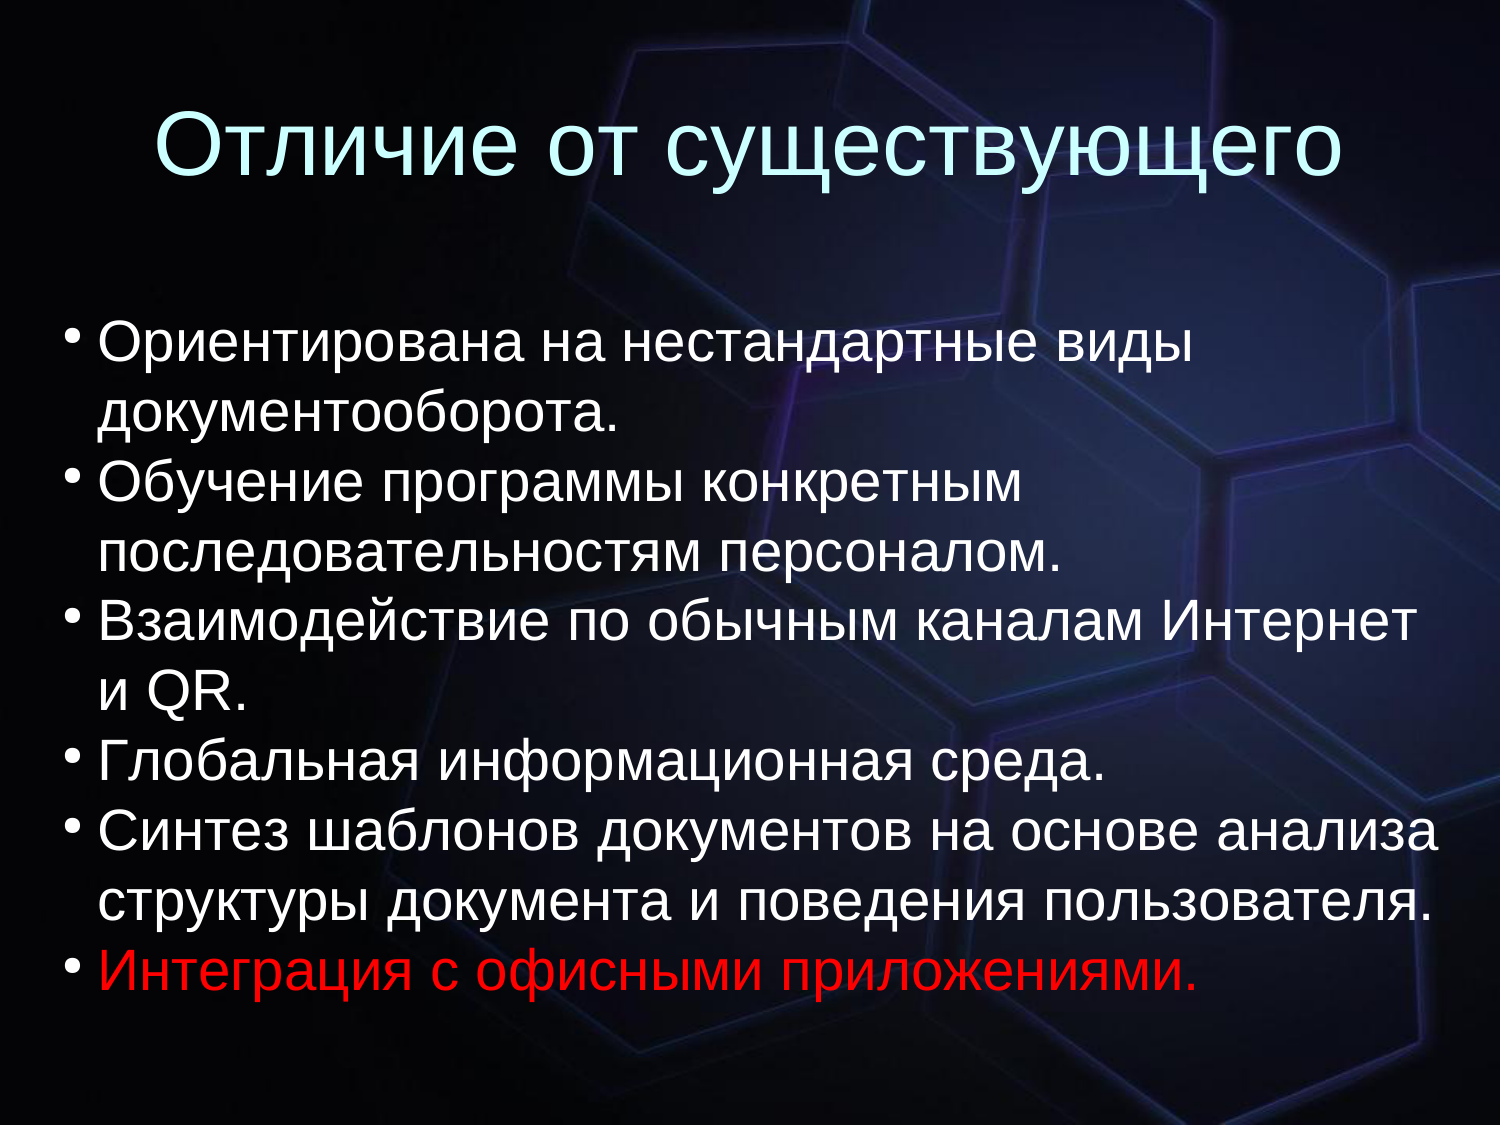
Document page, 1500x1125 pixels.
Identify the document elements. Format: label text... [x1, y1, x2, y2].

picture [0, 0, 1500, 1125]
text_box Ориентирована на нестандартные виды документооборота. Обучение программы конкретным последовательностям персоналом. Взаимодействие по обычным каналам Интернет и QR. Глобальная информационная среда. Синтез шаблонов документов на основе анализа структуры документа и поведения пользователя. Интеграция с офисными приложениями. [47, 295, 1465, 1010]
title Отличие от существующего [75, 21, 1425, 257]
